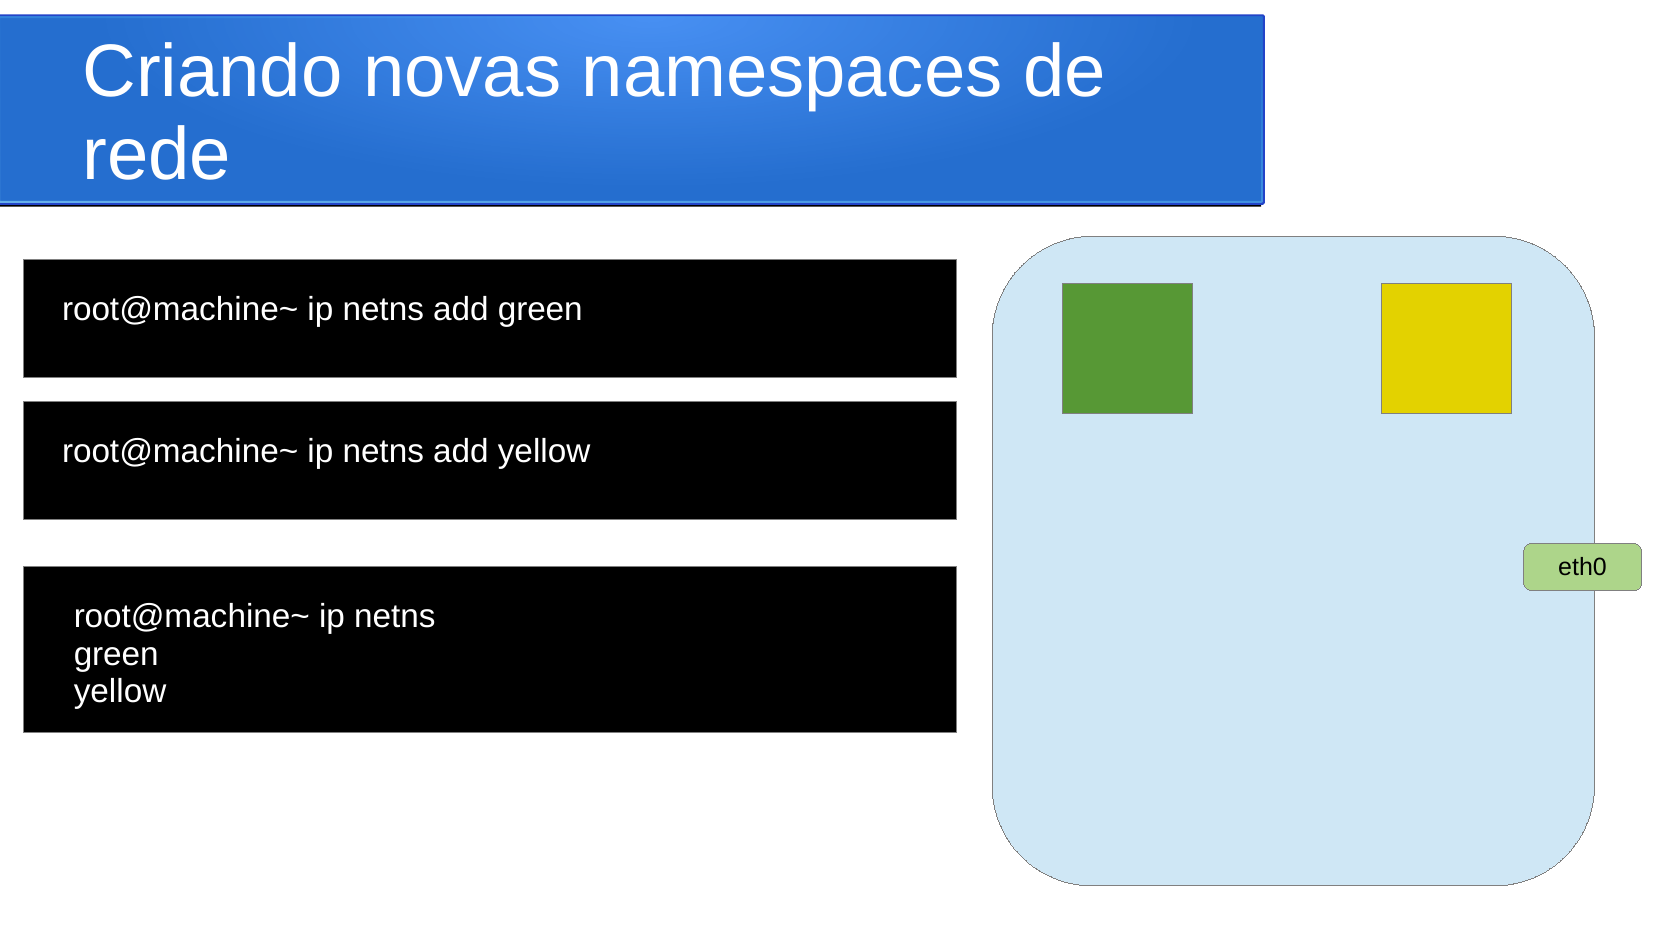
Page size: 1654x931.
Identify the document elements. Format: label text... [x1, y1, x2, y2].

text_box [992, 236, 1595, 886]
text_box [23, 566, 957, 733]
text_box [23, 401, 957, 520]
text_box [23, 259, 957, 378]
text_box root@machine~ ip netns add yellow [47, 425, 934, 485]
text_box root@machine~ ip netns green yellow [59, 590, 945, 754]
text_box root@machine~ ip netns add green [47, 283, 934, 343]
text_box eth0 [1523, 543, 1642, 591]
title Criando novas namespaces de rede [82, 29, 1235, 196]
